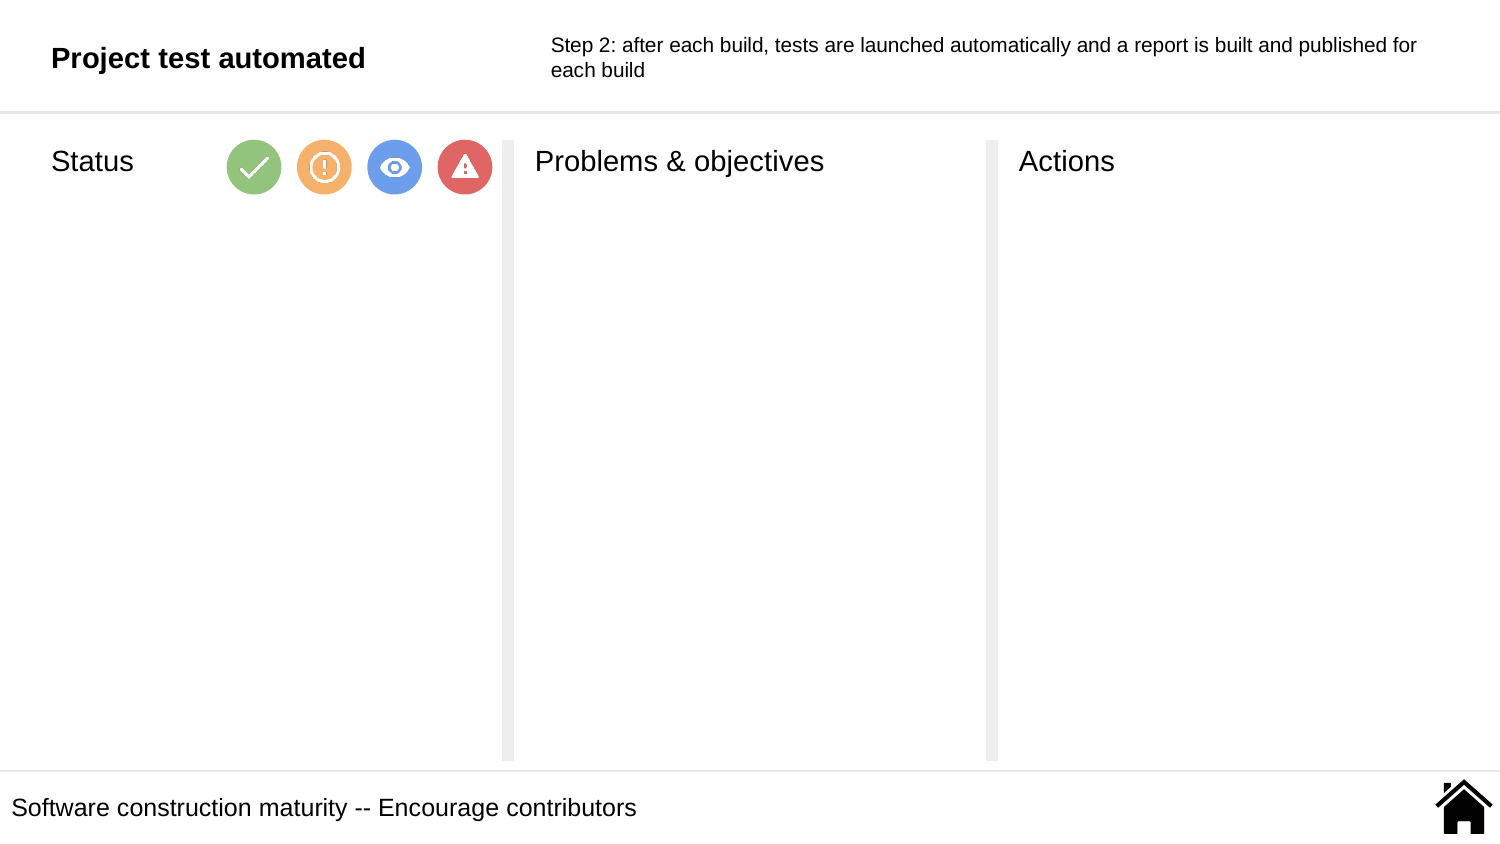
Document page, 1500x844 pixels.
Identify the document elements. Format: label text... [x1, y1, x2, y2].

text_box [236, 188, 272, 195]
list Status [39, 131, 493, 769]
text_box [367, 139, 423, 195]
picture [449, 149, 481, 182]
text_box [226, 149, 233, 185]
list Problems & objectives [523, 131, 977, 769]
text_box [236, 139, 272, 146]
picture [233, 146, 275, 188]
text_box [437, 139, 493, 195]
text_box [275, 149, 282, 185]
list Software construction maturity -- Encourage contributors [0, 769, 1430, 844]
picture [306, 148, 343, 186]
title Project test automated [39, 15, 524, 98]
picture [1435, 779, 1493, 834]
text_box [296, 139, 352, 195]
picture [378, 152, 411, 184]
list Step 2: after each build, tests are launched automatically and a report is built and published for each build [539, 15, 1461, 98]
list Actions [1007, 131, 1461, 770]
